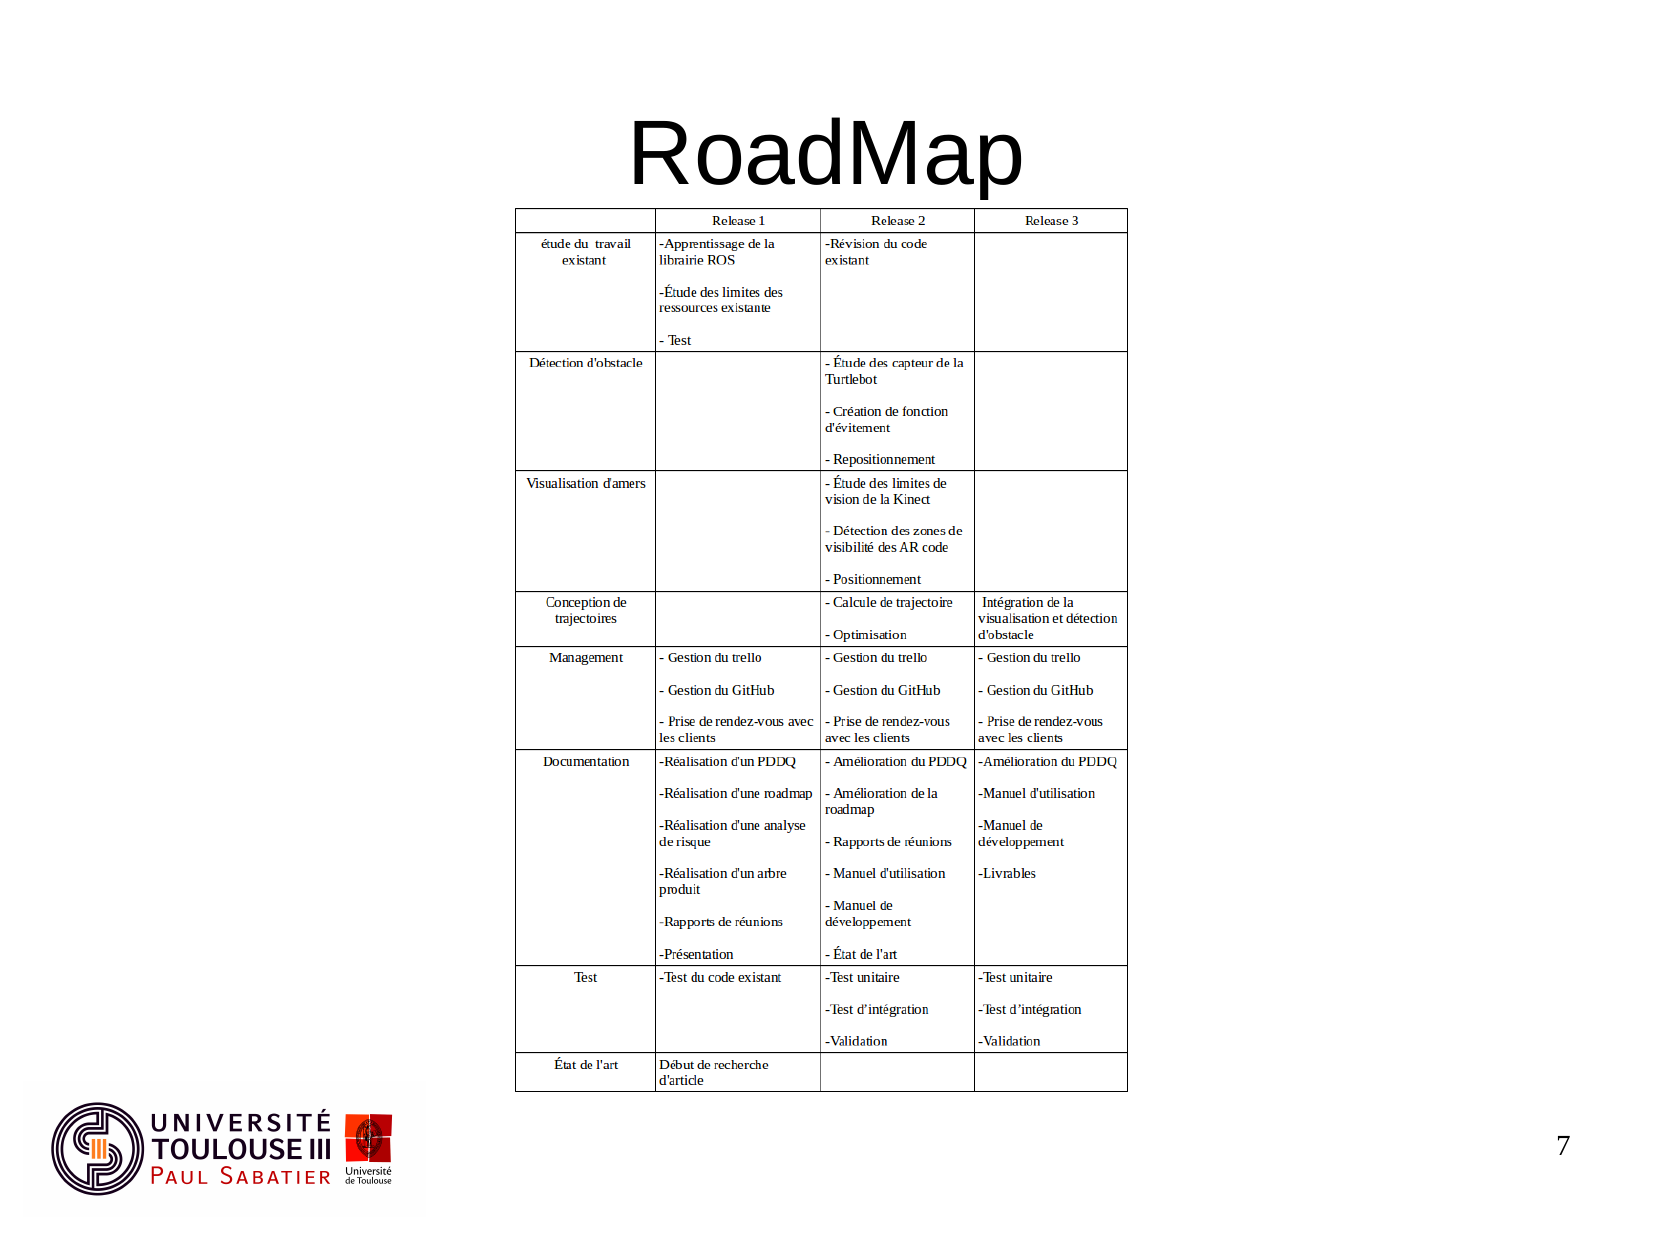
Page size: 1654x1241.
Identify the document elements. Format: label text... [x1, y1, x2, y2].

picture [23, 1081, 426, 1217]
title RoadMap [82, 49, 1571, 257]
picture [507, 200, 1134, 1092]
